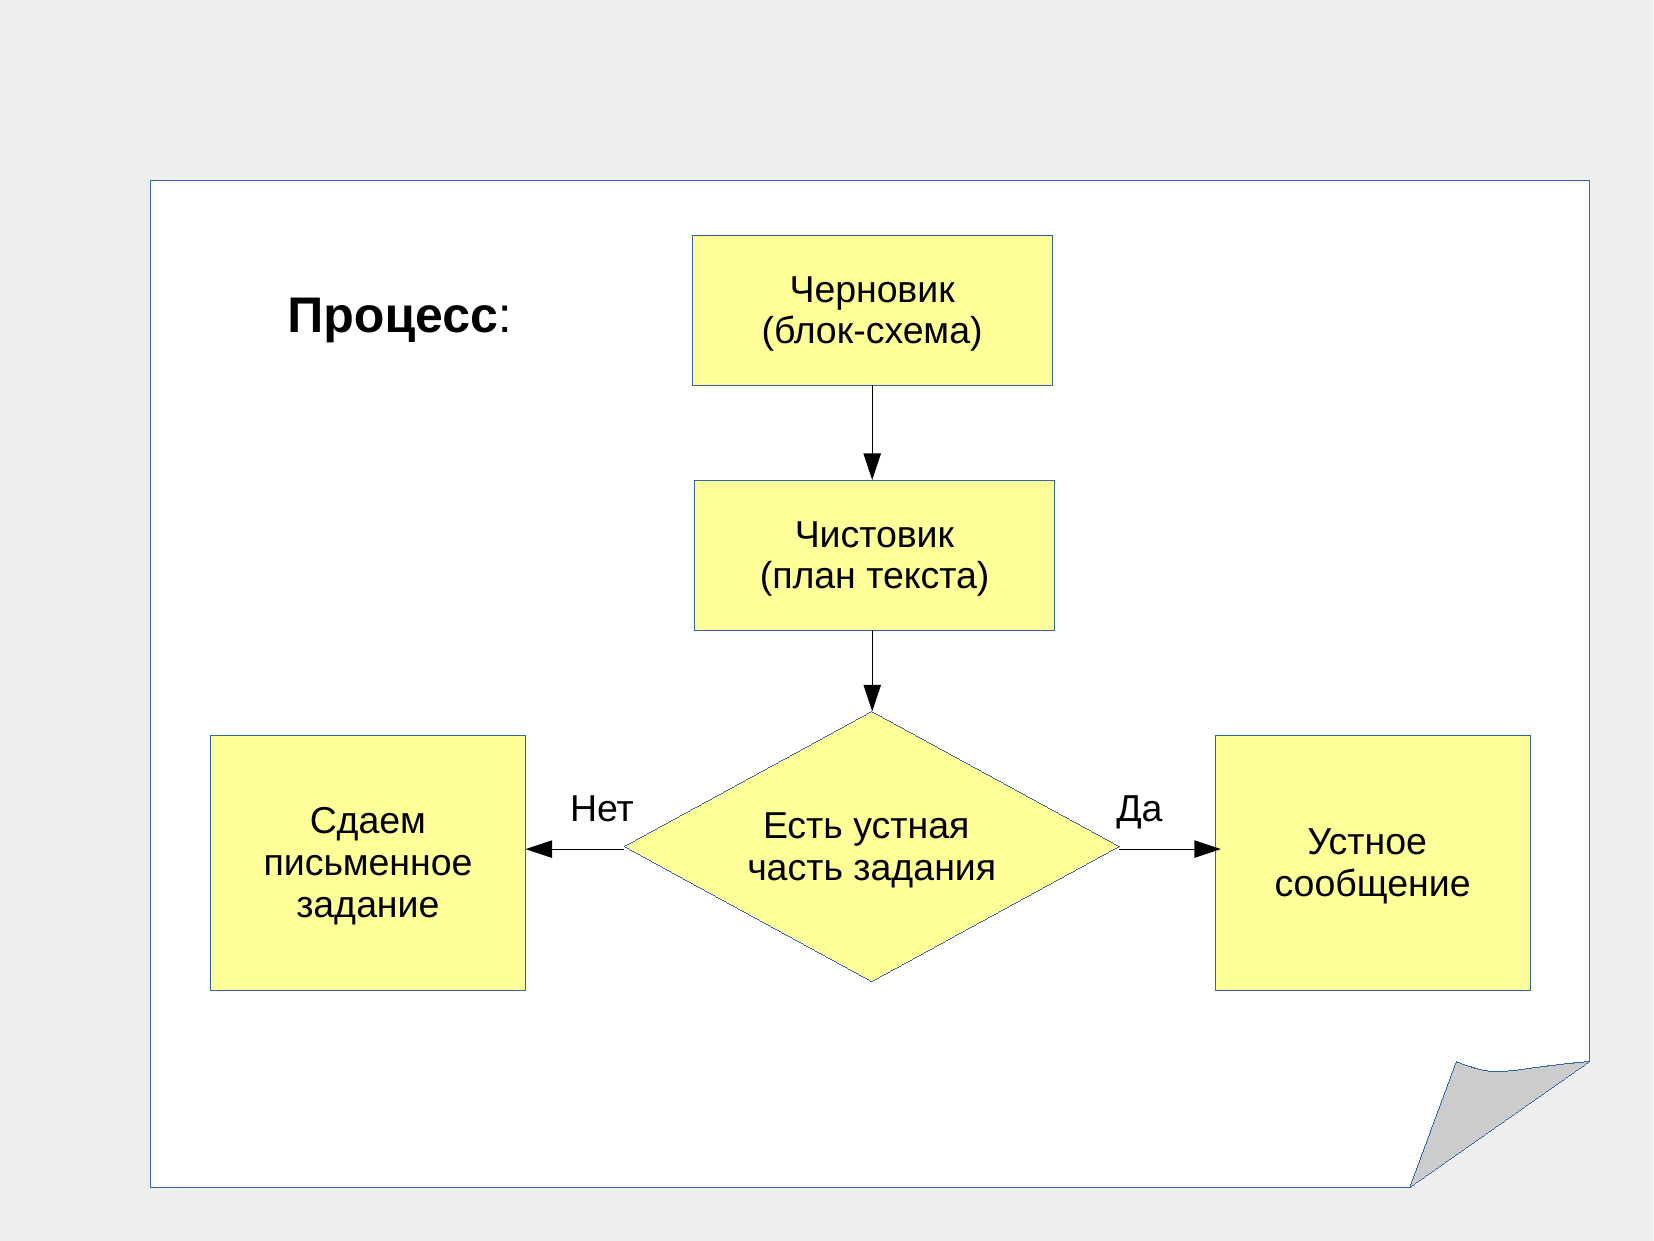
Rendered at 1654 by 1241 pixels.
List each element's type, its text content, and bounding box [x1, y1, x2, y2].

text_box Сдаем письменное задание [210, 735, 526, 991]
text_box Процесс: [272, 279, 528, 345]
text_box [150, 180, 1590, 1188]
text_box Устное сообщение [1215, 735, 1531, 991]
text_box Есть устная часть задания [624, 711, 1120, 982]
text_box Чистовик (план текста) [694, 480, 1055, 631]
text_box Черновик (блок-схема) [692, 235, 1053, 386]
text_box Да [1101, 780, 1178, 833]
text_box Нет [555, 780, 651, 833]
